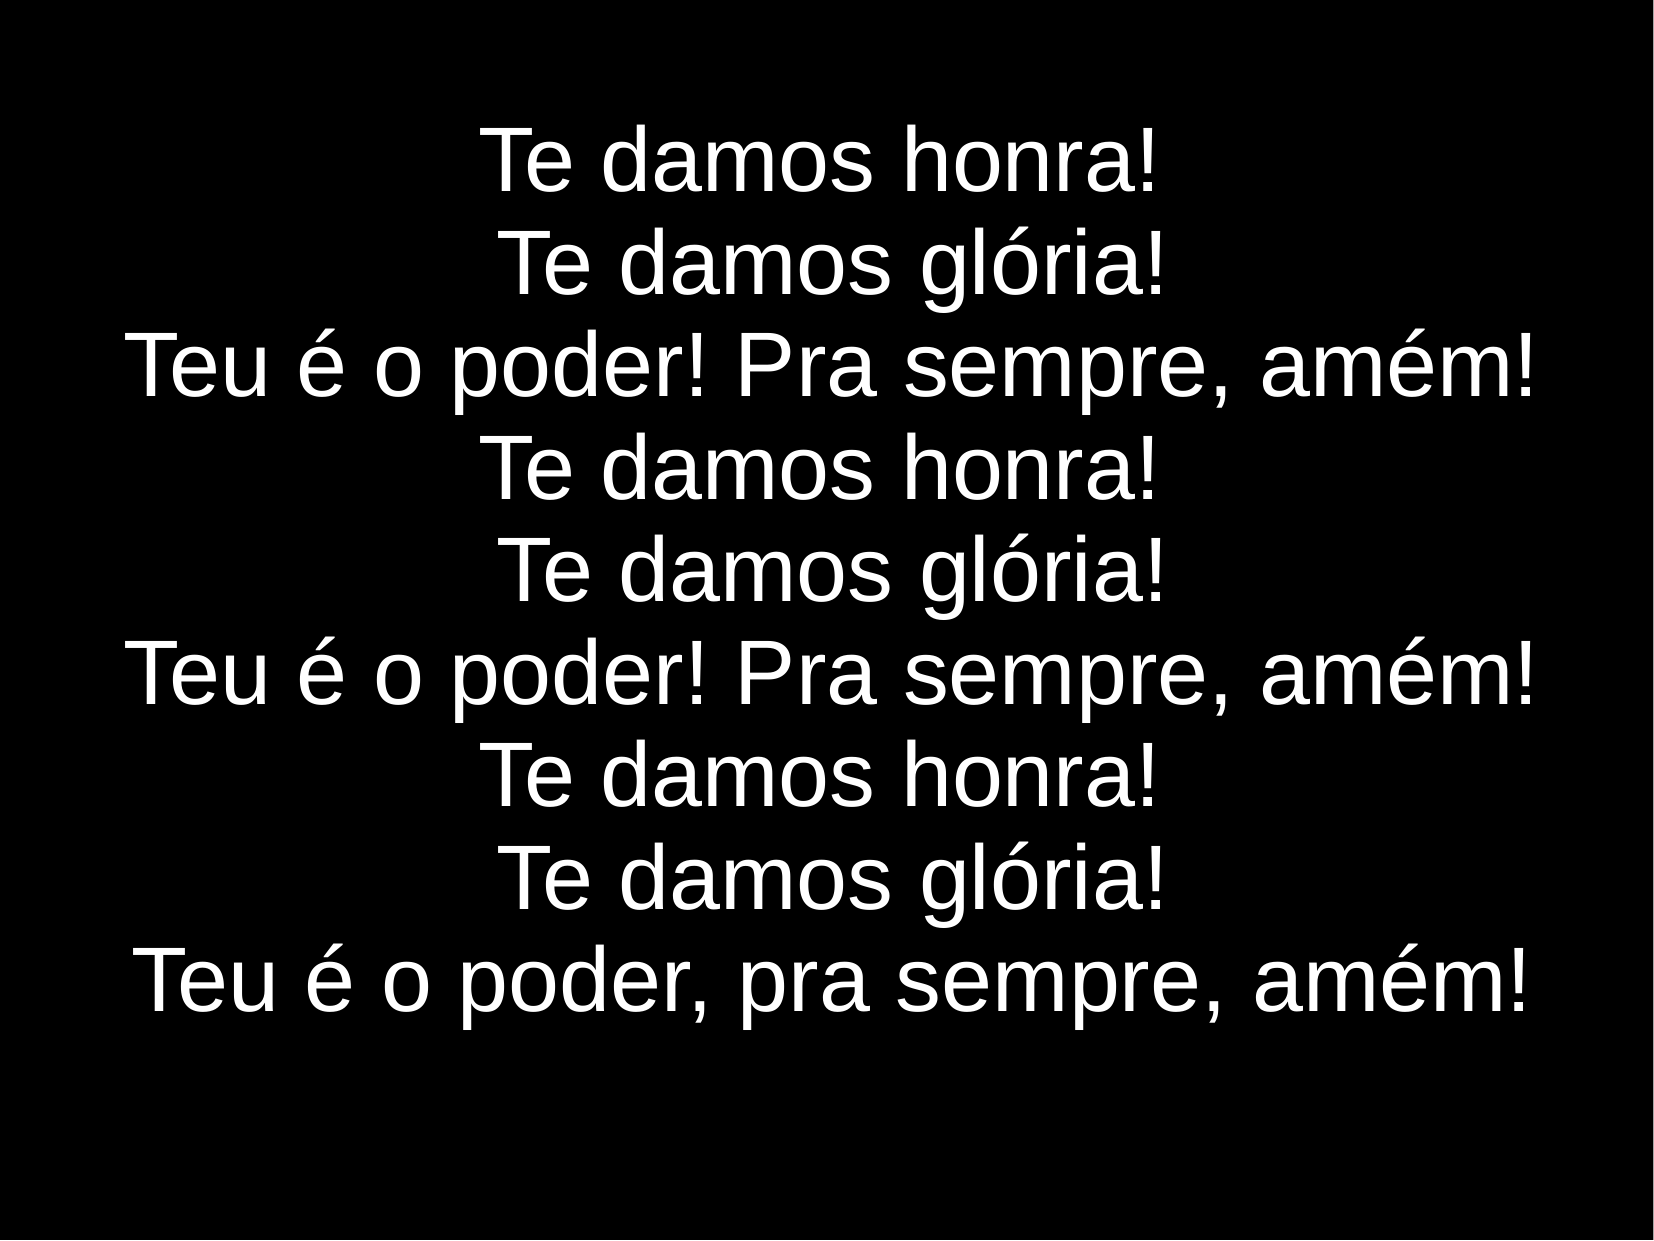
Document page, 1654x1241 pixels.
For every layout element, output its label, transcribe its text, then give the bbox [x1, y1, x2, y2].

subtitle Te damos honra! Te damos glória! Teu é o poder! Pra sempre, amém! Te damos honra! Te damos glória! Teu é o poder! Pra sempre, amém! Te damos honra! Te damos glória! Teu é o poder, pra sempre, amém! [35, 6, 1630, 1237]
